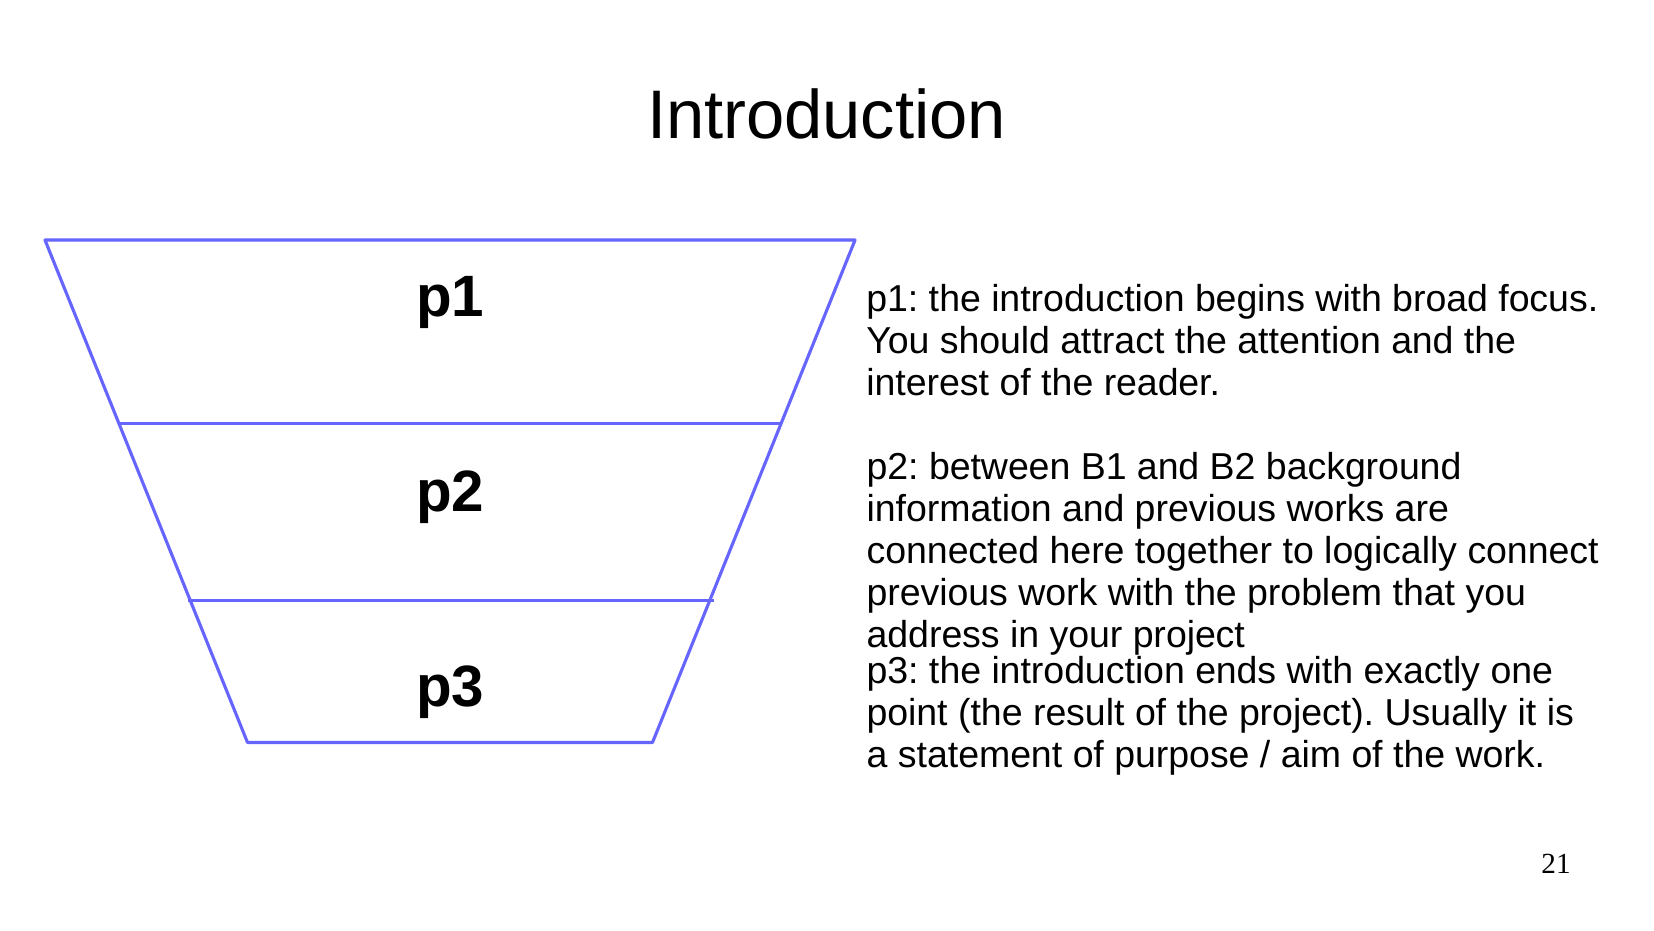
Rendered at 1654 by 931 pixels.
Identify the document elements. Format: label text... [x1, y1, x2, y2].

text_box p1: the introduction begins with broad focus. You should attract the attention and the interest of the reader. [851, 270, 1621, 411]
text_box p3: the introduction ends with exactly one point (the result of the project). Usually it is a statement of purpose / aim of the work. [851, 642, 1621, 783]
text_box p1 p2 p3 [45, 240, 856, 424]
text_box p2: between B1 and B2 background information and previous works are connected here together to logically connect previous work with the problem that you address in your project [851, 438, 1621, 642]
text_box p1 p2 p3 [119, 425, 781, 599]
title Introduction [82, 37, 1571, 193]
text_box p1 p2 p3 [190, 602, 710, 743]
